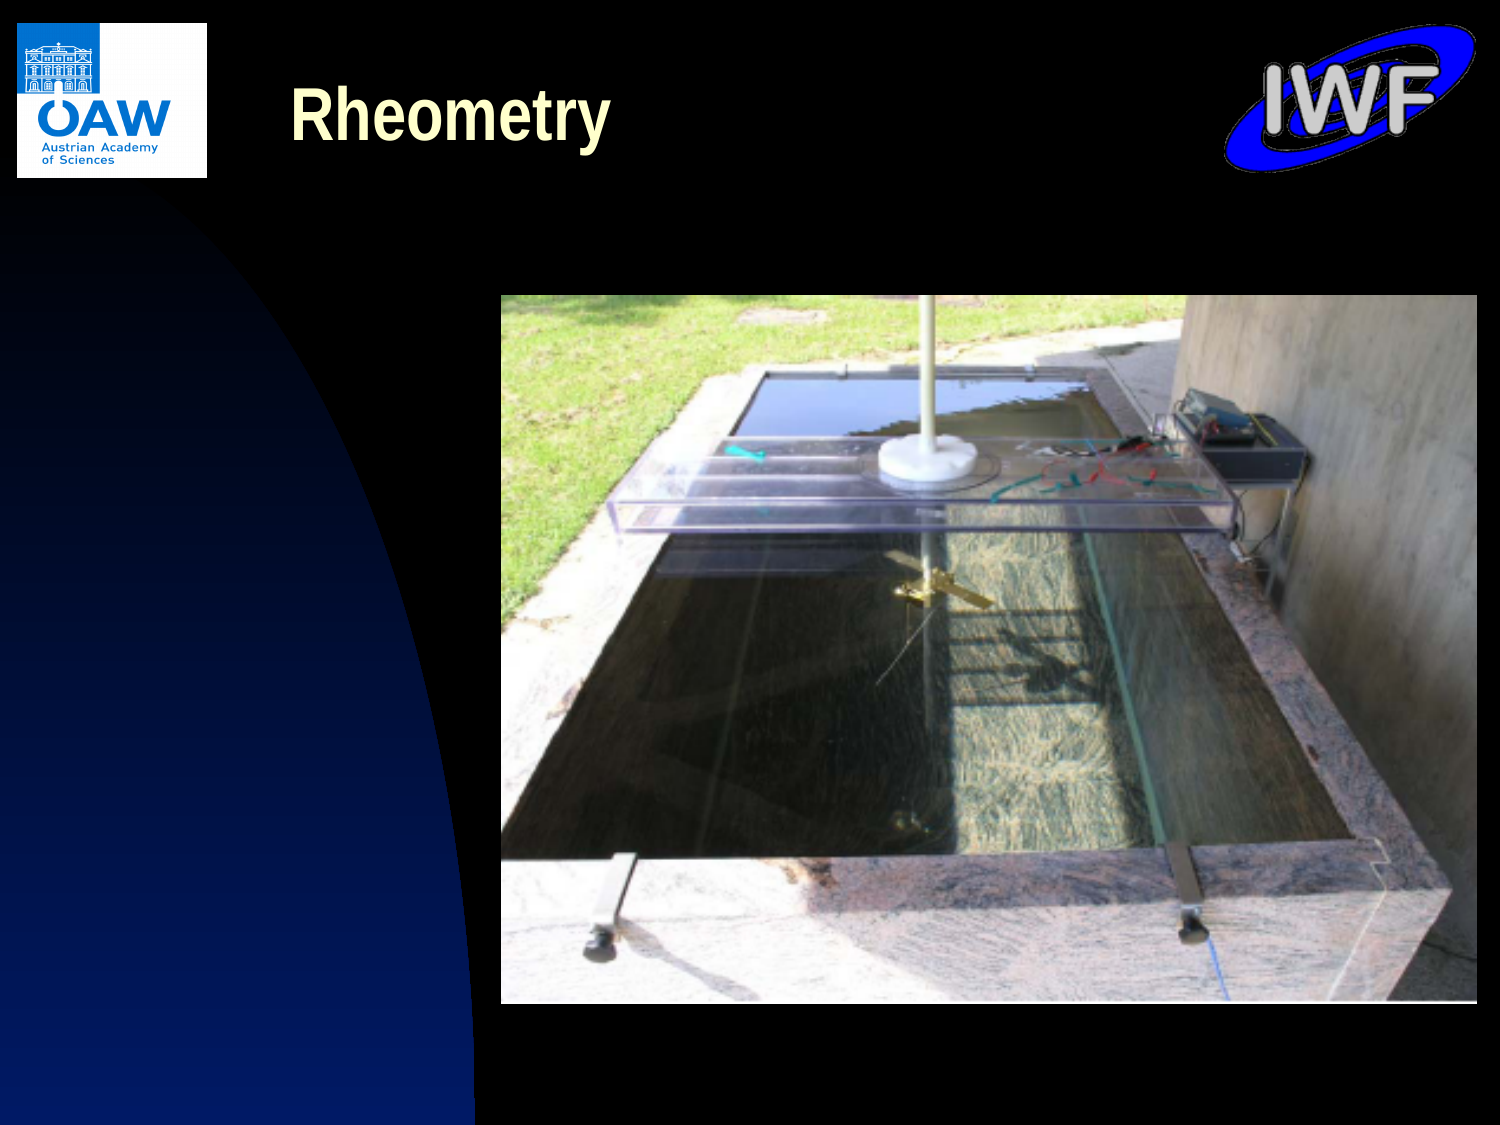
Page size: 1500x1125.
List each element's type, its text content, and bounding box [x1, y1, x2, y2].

picture [1224, 24, 1476, 173]
picture [17, 23, 207, 178]
picture [501, 295, 1477, 1004]
title Rheometry [275, 29, 1463, 217]
